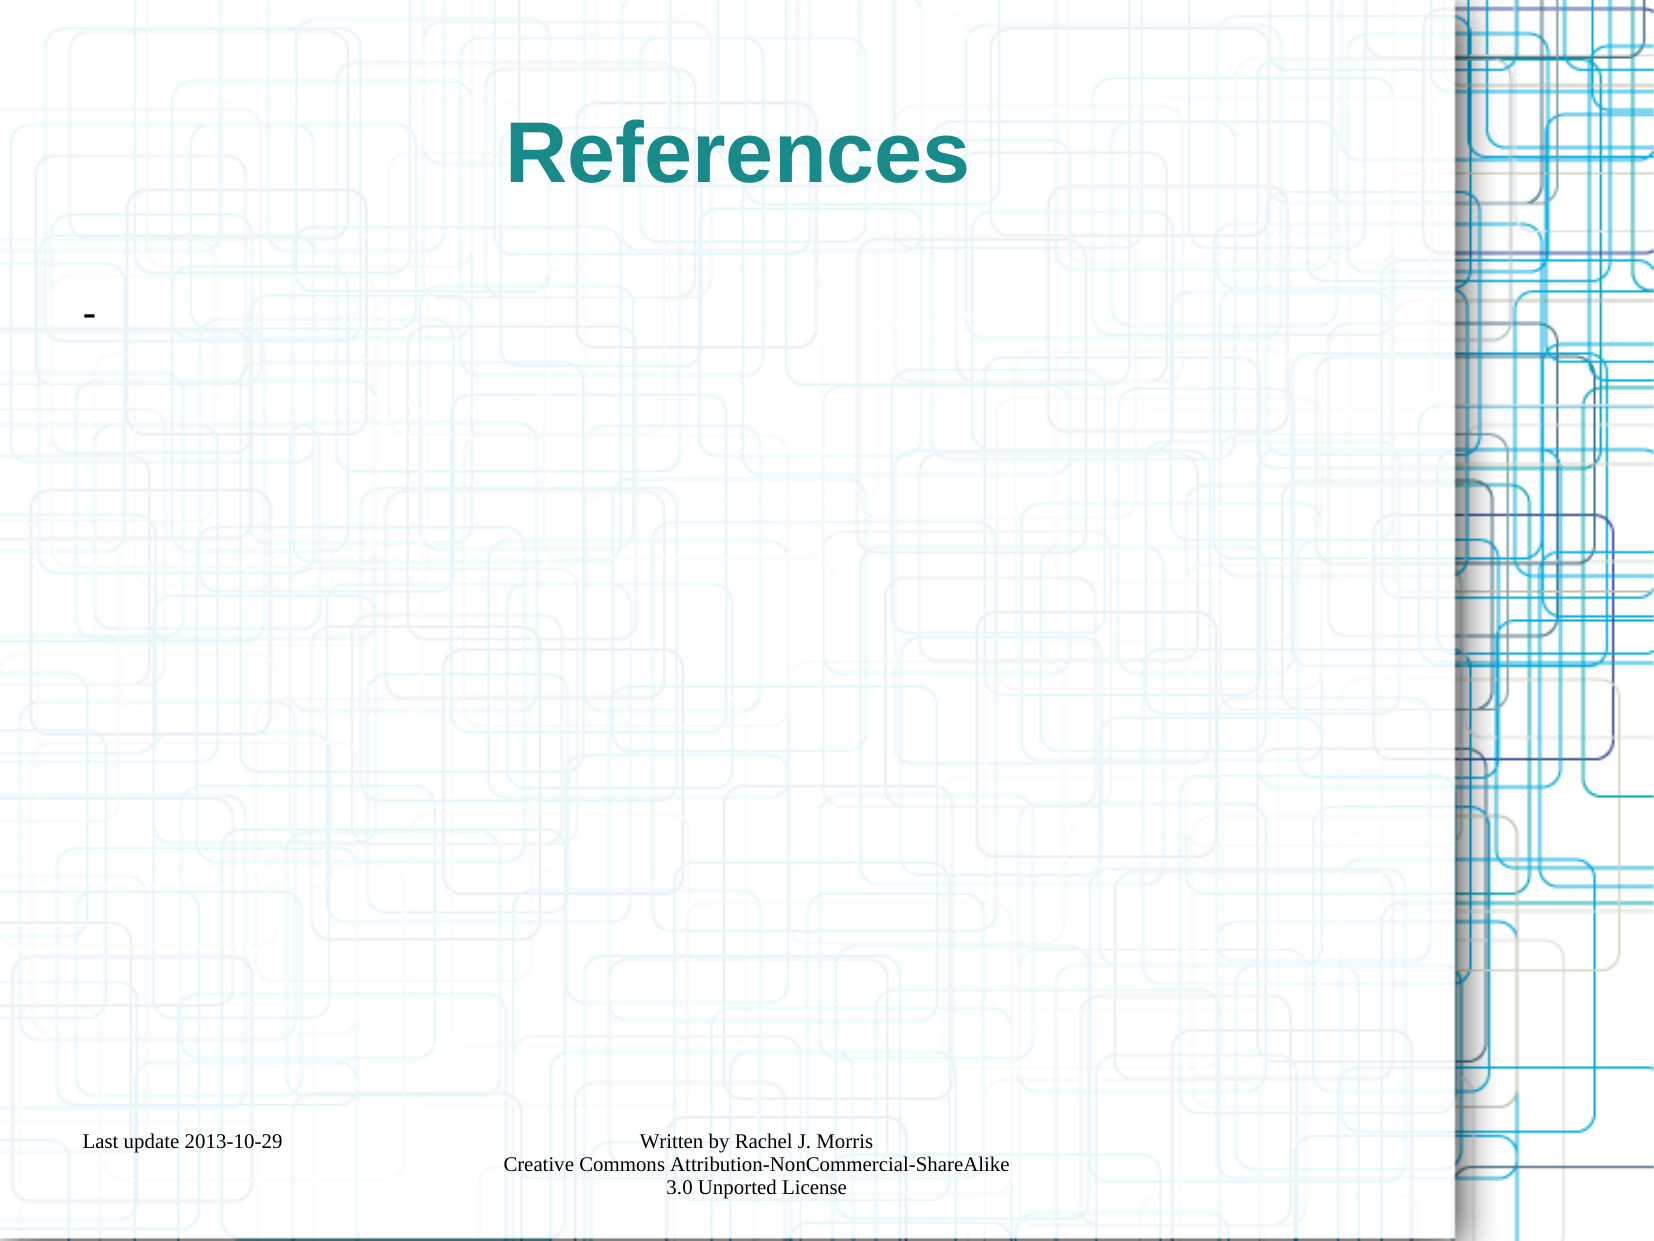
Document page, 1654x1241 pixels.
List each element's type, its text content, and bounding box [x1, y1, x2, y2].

picture [0, 0, 1654, 1241]
title References [59, 49, 1418, 257]
list - [82, 290, 1418, 1010]
